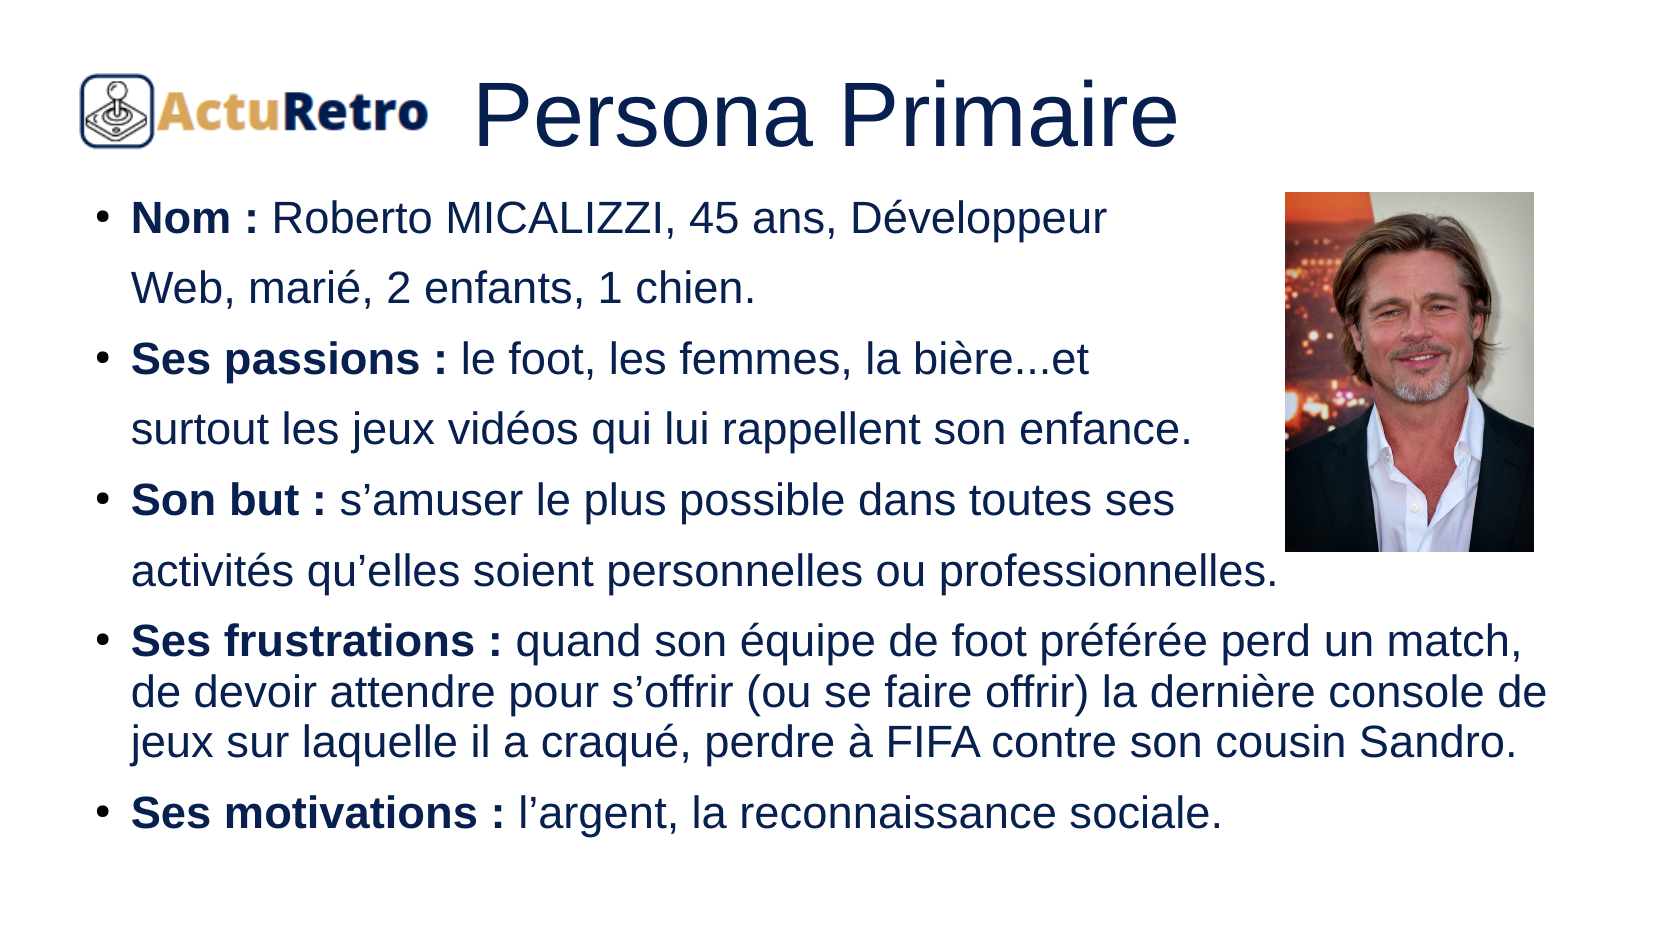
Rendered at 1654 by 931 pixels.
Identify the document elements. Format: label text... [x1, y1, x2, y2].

picture [75, 69, 434, 154]
picture [1285, 192, 1534, 552]
list Nom : Roberto MICALIZZI, 45 ans, Développeur Web, marié, 2 enfants, 1 chien. Ses passions : le foot, les femmes, la bière...et surtout les jeux vidéos qui lui rappellent son enfance. Son but : s’amuser le plus possible dans toutes ses activités qu’elles soient personnelles ou professionnelles. Ses frustrations : quand son équipe de foot préférée perd un match, de devoir attendre pour s’offrir (ou se faire offrir) la dernière console de jeux sur laquelle il a craqué, perdre à FIFA contre son cousin Sandro. Ses motivations : l’argent, la reconnaissance sociale. [82, 192, 1571, 851]
title Persona Primaire [82, 37, 1571, 192]
